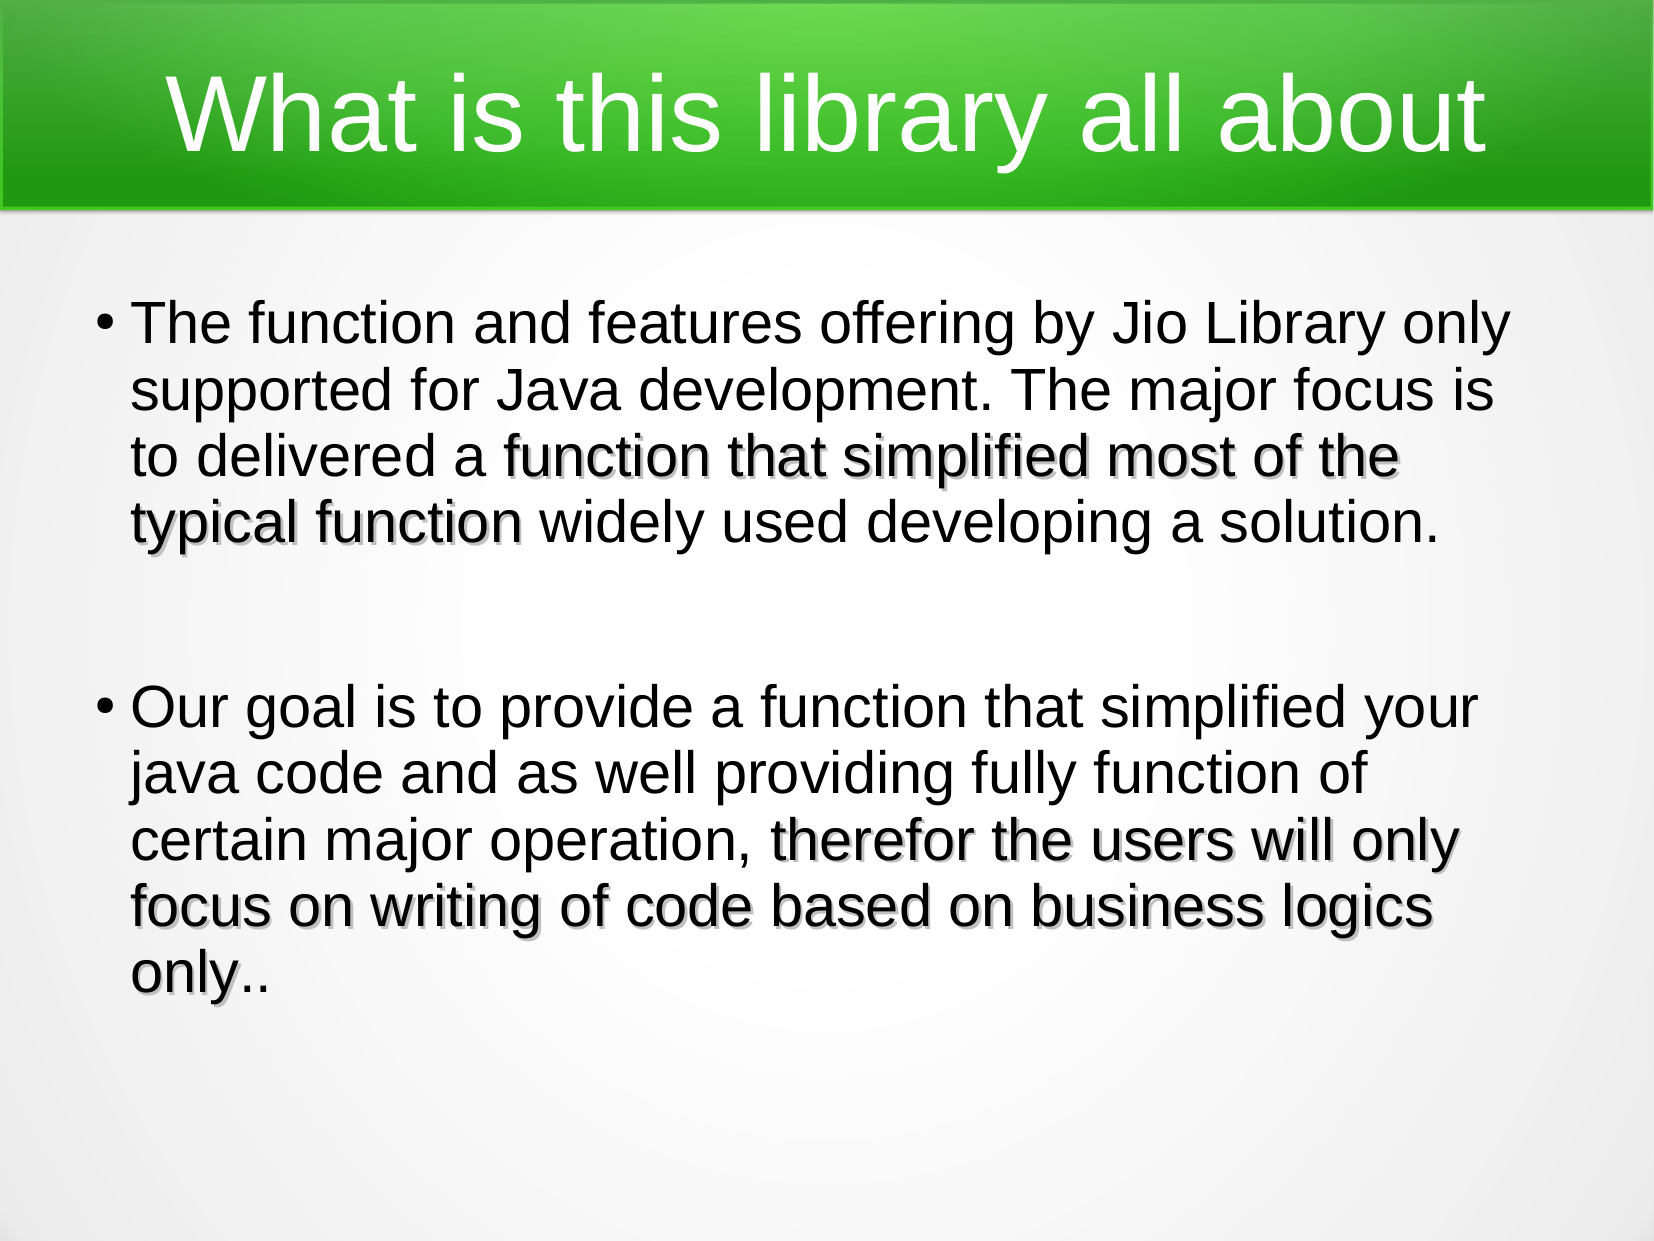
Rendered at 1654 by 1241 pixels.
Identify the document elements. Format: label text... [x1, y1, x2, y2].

title What is this library all about [82, 49, 1571, 179]
list The function and features offering by Jio Library only supported for Java development. The major focus is to delivered a function that simplified most of the typical function widely used developing a solution. Our goal is to provide a function that simplified your java code and as well providing fully function of certain major operation, therefor the users will only focus on writing of code based on business logics only.. [82, 290, 1538, 1010]
